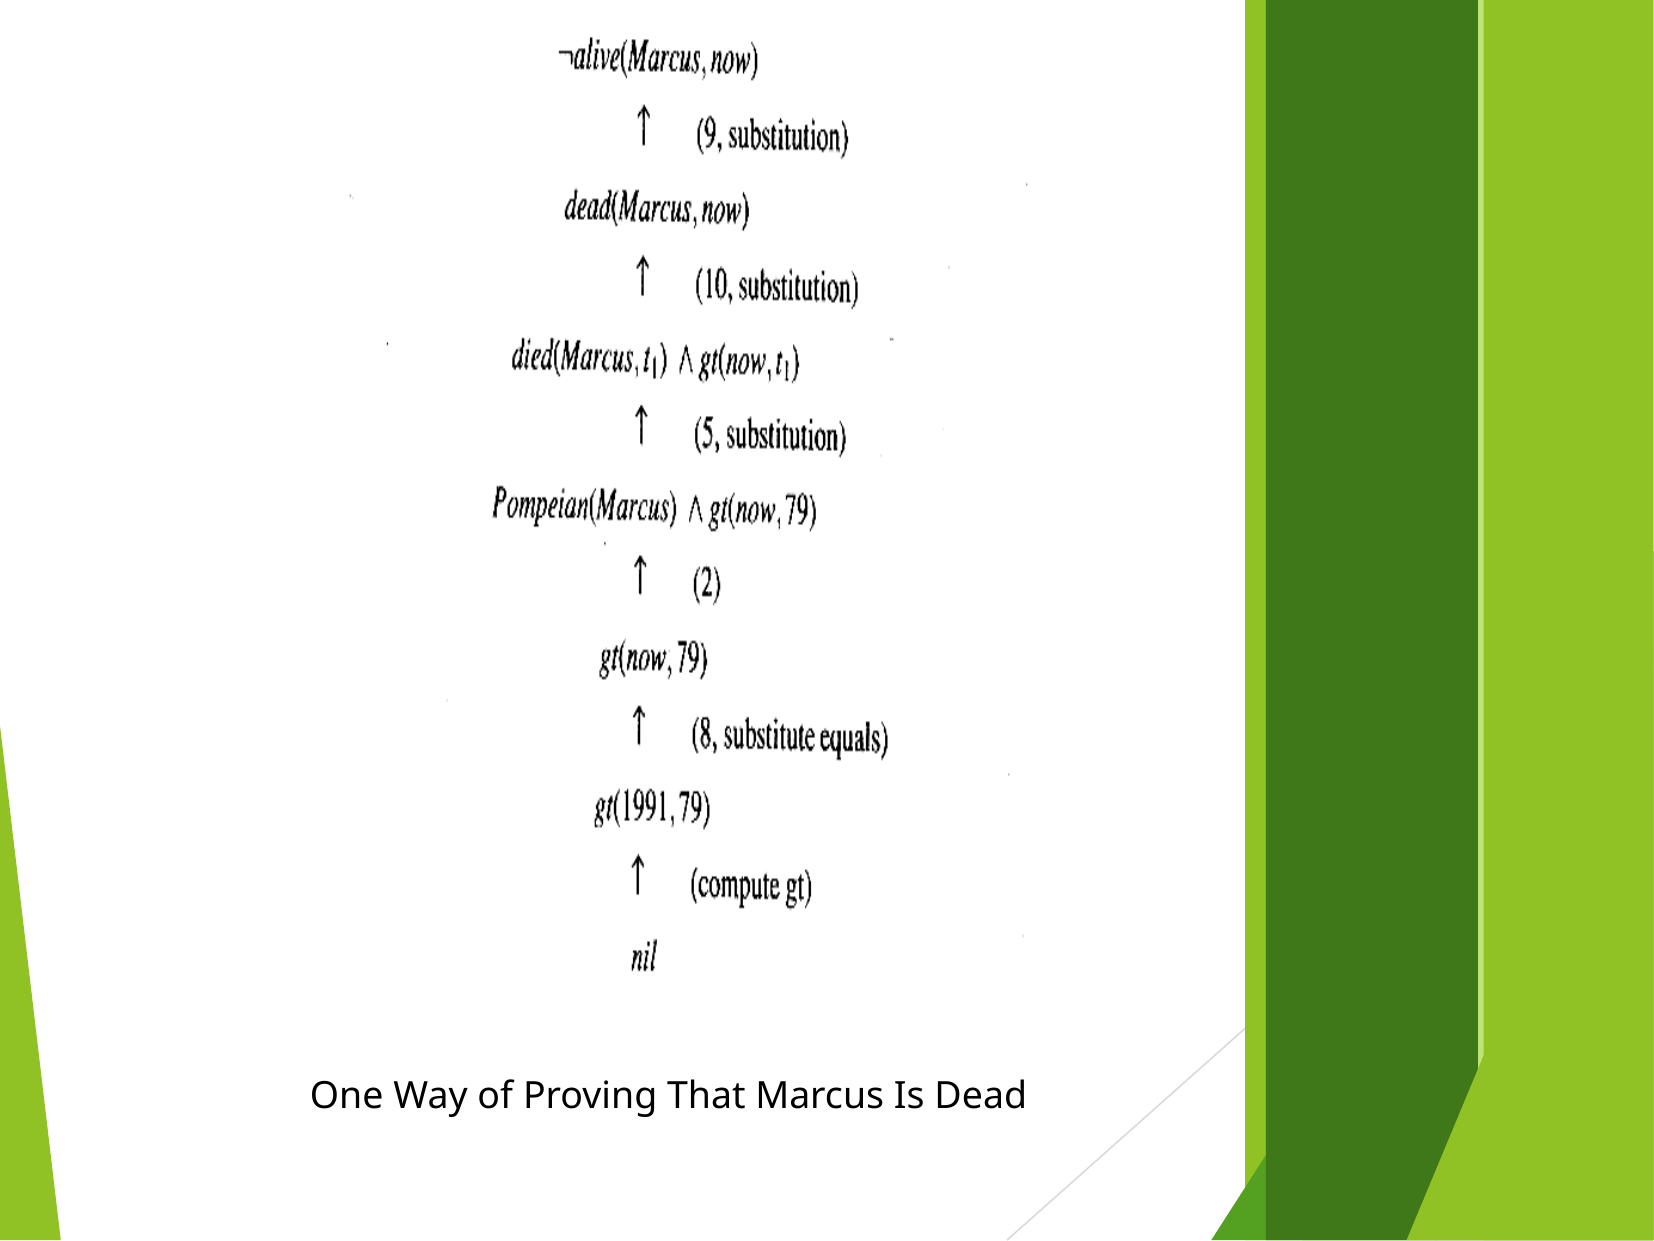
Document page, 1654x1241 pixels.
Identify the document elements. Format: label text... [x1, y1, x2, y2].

text_box One Way of Proving That Marcus Is Dead [295, 1063, 1267, 1130]
picture [283, 0, 1068, 1014]
